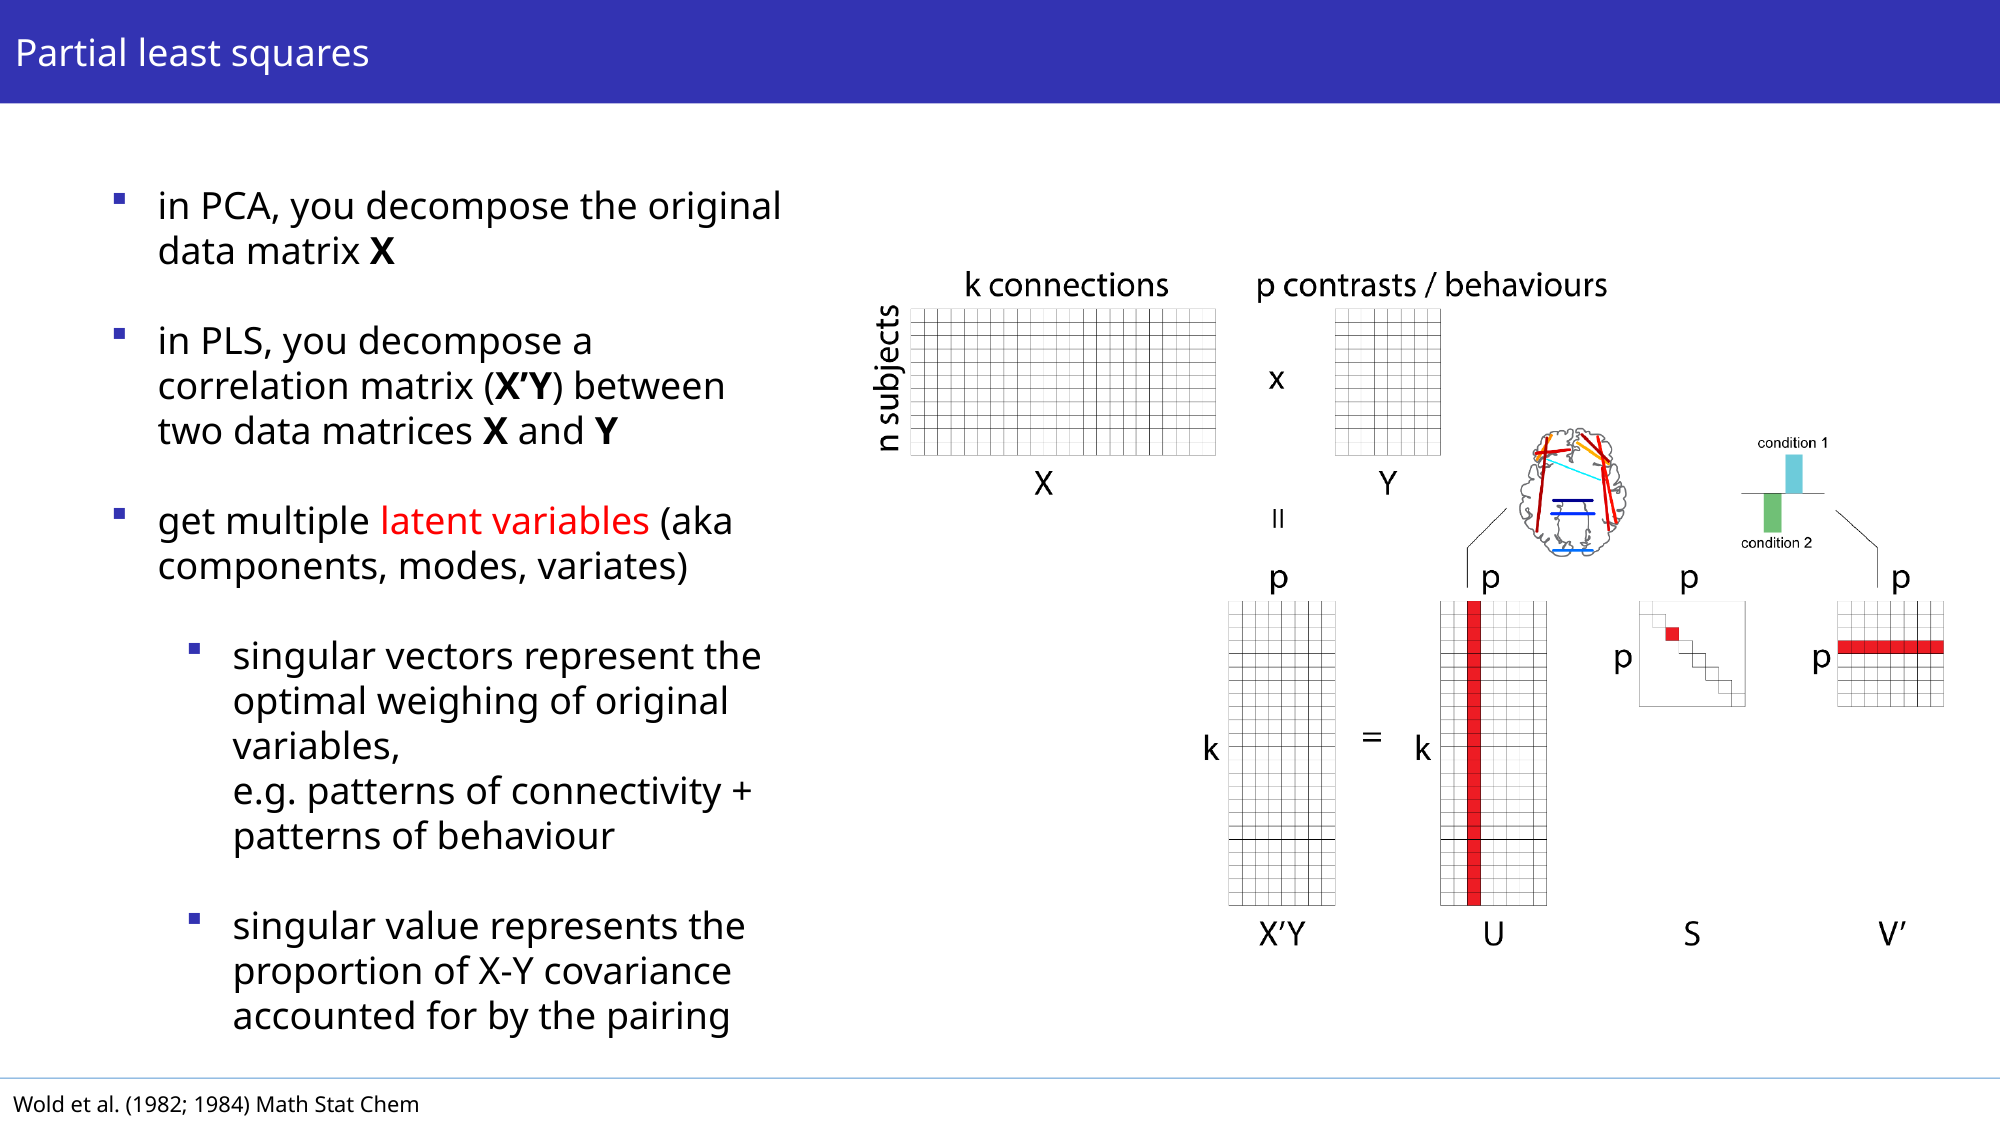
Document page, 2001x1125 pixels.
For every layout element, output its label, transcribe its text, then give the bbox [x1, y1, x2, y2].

text_box Partial least squares [0, 0, 2000, 104]
picture [868, 266, 1944, 954]
text_box in PCA, you decompose the original data matrix X in PLS, you decompose a correlation matrix (X’Y) between two data matrices X and Y get multiple latent variables (aka components, modes, variates) singular vectors represent the optimal weighing of original variables, e.g. patterns of connectivity + patterns of behaviour singular value represents the proportion of X-Y covariance accounted for by the pairing [95, 174, 804, 1045]
text_box Wold et al. (1982; 1984) Math Stat Chem [0, 1082, 436, 1124]
